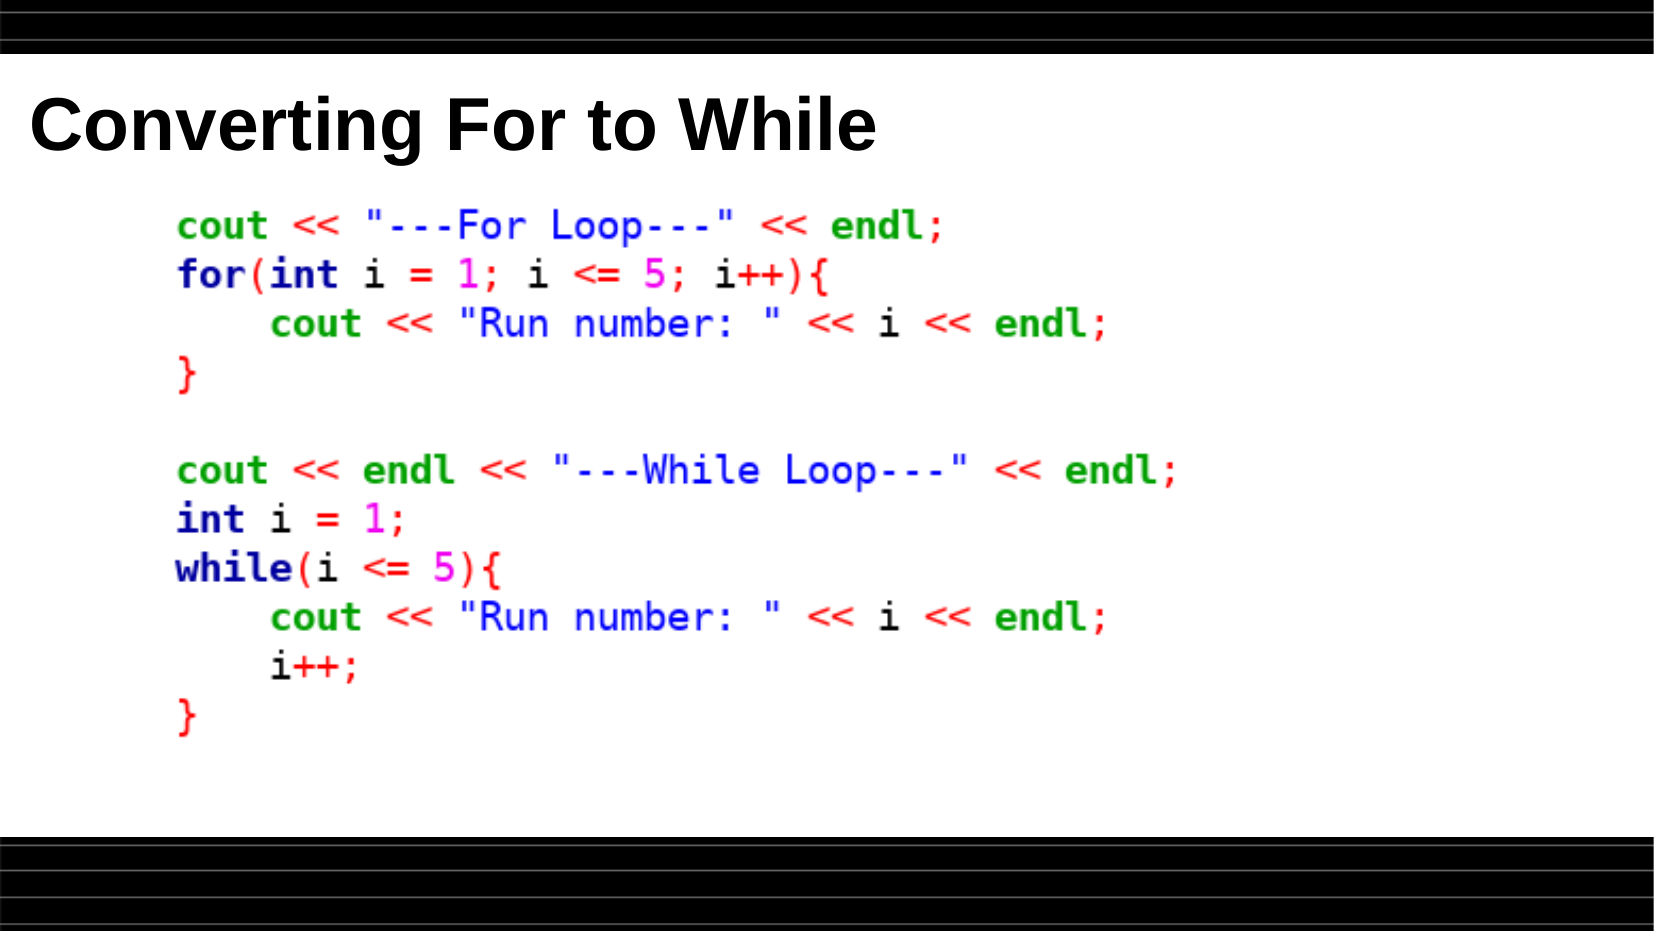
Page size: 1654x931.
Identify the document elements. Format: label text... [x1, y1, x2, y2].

picture [165, 199, 1186, 766]
text_box Converting For to While [15, 75, 1546, 174]
picture [0, 837, 1654, 931]
picture [0, 0, 1654, 54]
